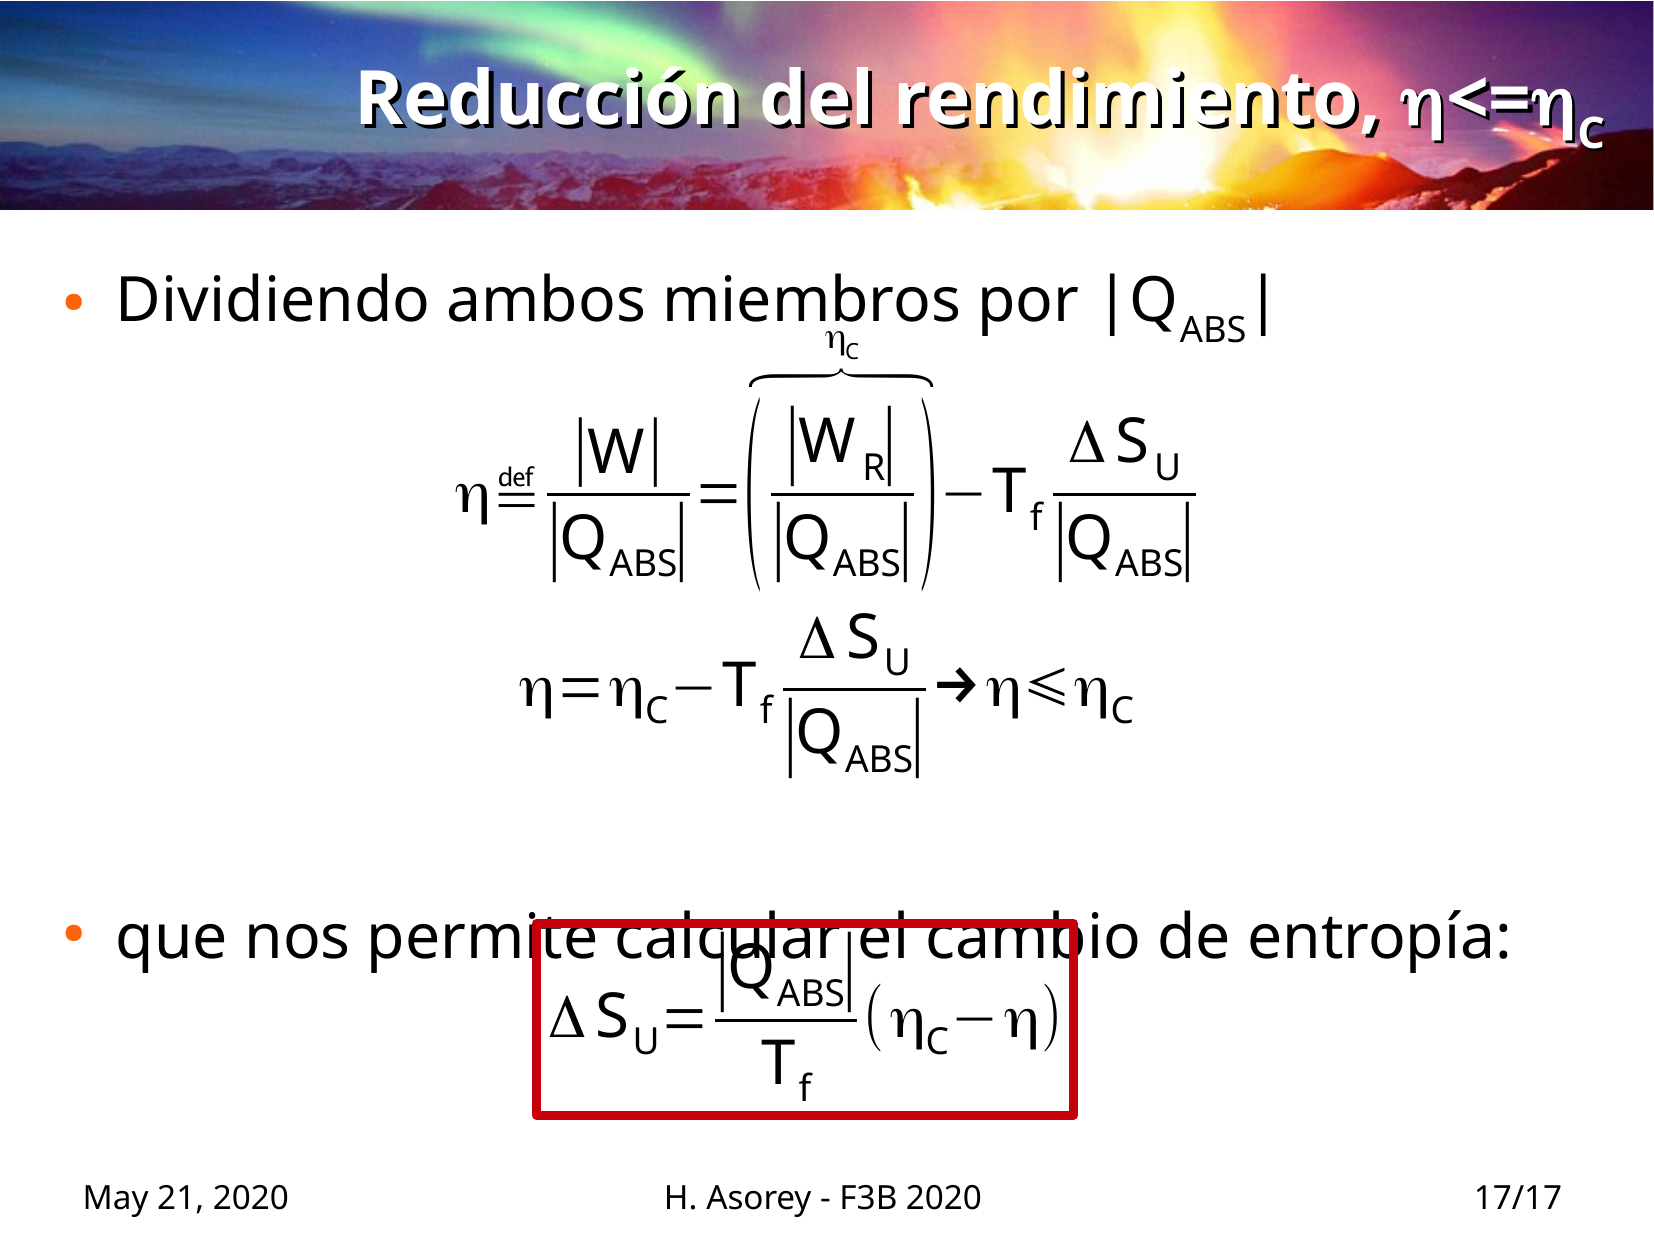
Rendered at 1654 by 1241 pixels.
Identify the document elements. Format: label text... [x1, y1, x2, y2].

chart [447, 330, 1206, 781]
picture [0, 1, 1654, 210]
title Reducción del rendimiento, h<=hC [45, 15, 1606, 191]
chart [541, 928, 1069, 1111]
list Dividiendo ambos miembros por |QABS| que nos permite calcular el cambio de entropía: [45, 255, 1606, 1156]
